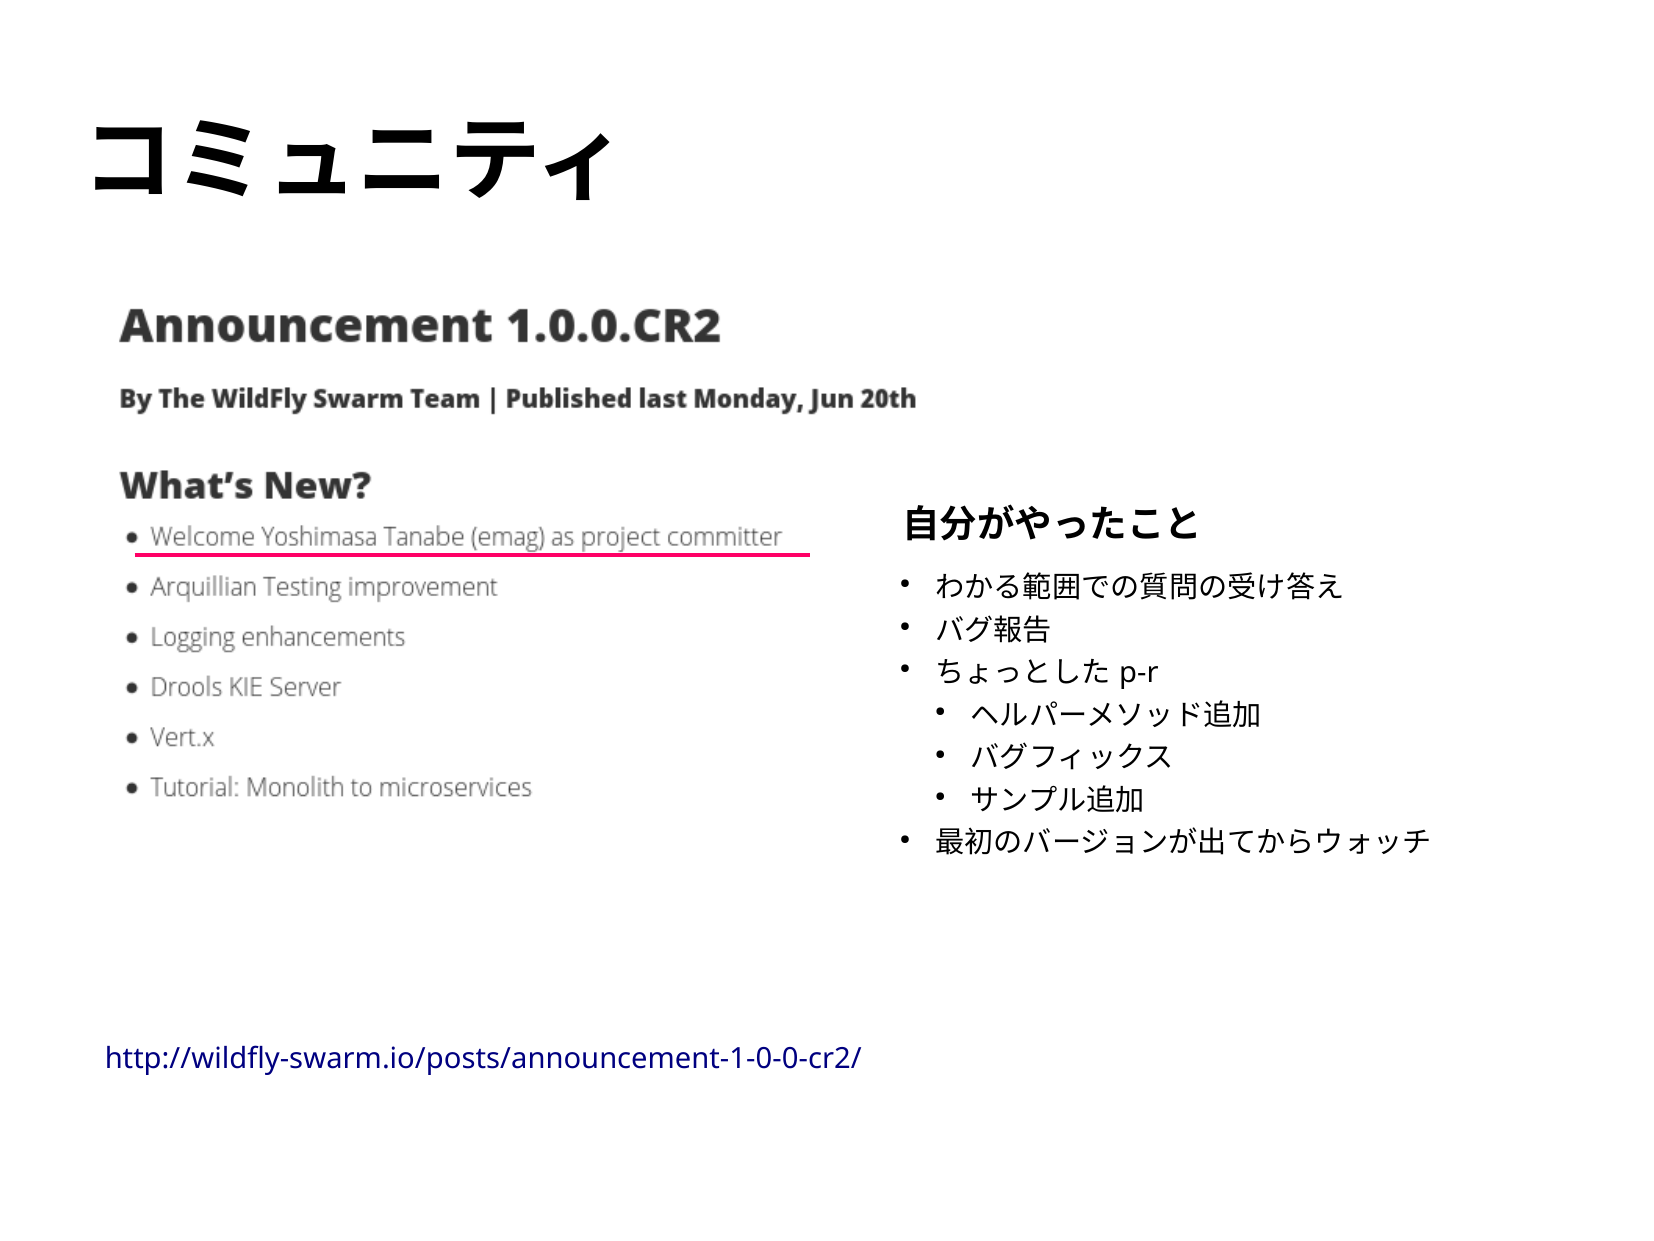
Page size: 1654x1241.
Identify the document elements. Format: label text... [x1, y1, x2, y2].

title コミュニティ [82, 49, 1571, 257]
picture [82, 289, 1022, 831]
text_box わかる範囲での質問の受け答え バグ報告 ちょっとしたp-r ヘルパーメソッド追加 バグフィックス サンプル追加 最初のバージョンが出てからウォッチ [885, 556, 1471, 857]
text_box http://wildfly-swarm.io/posts/announcement-1-0-0-cr2/ [90, 1030, 1591, 1128]
text_box 自分がやったこと [887, 486, 1563, 554]
